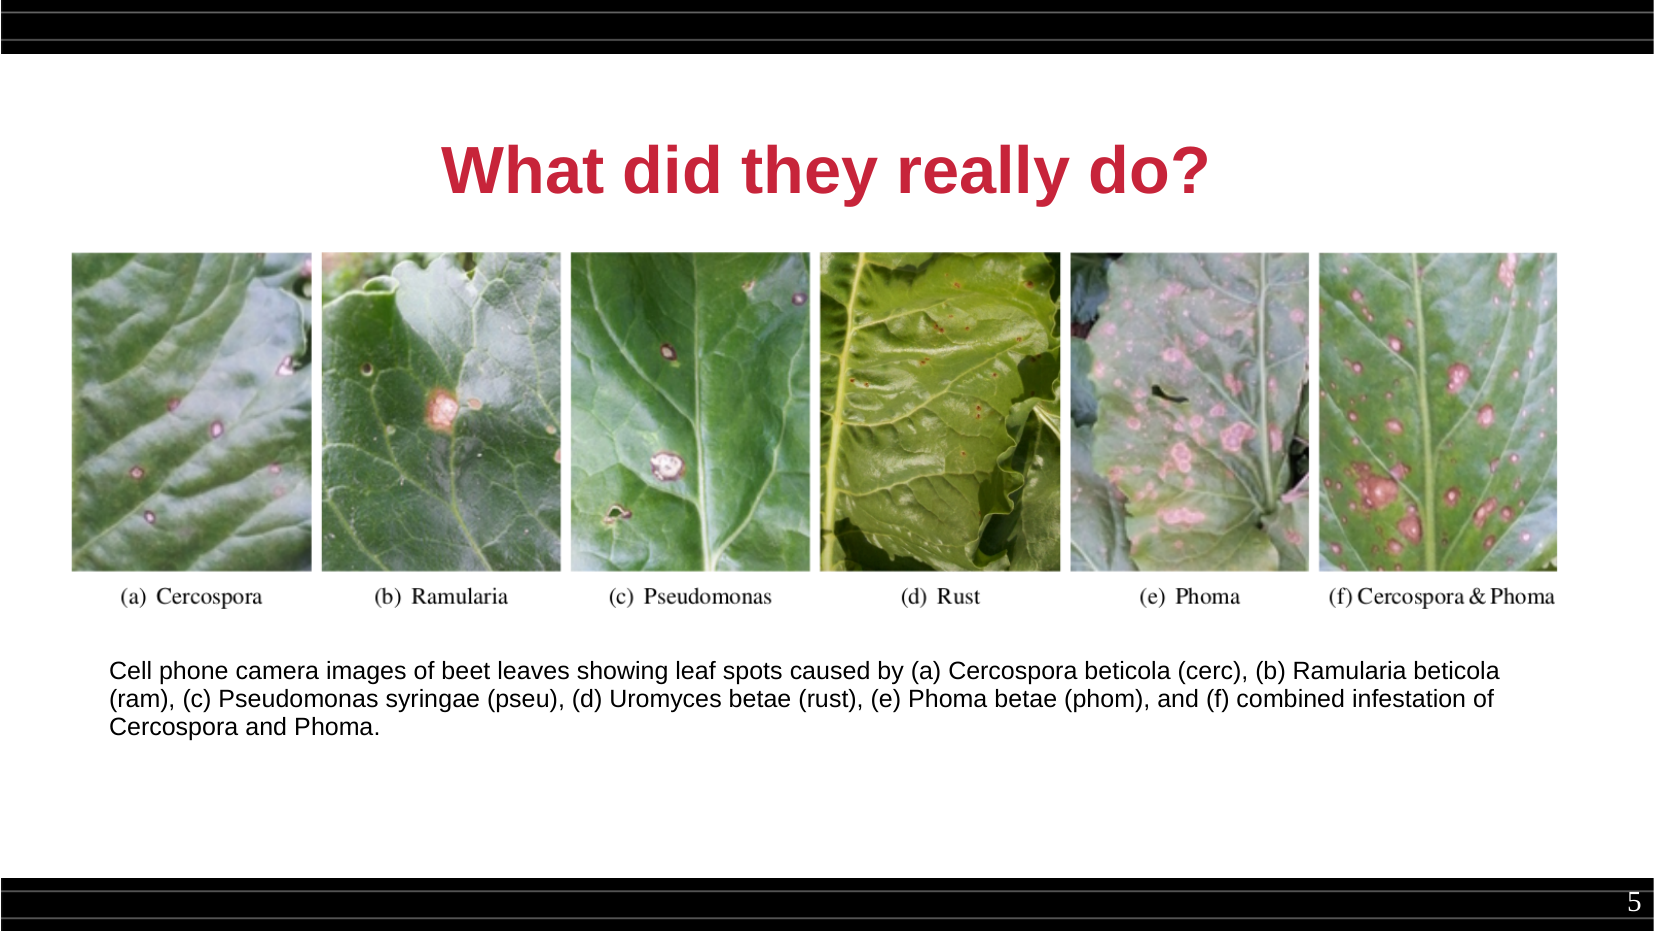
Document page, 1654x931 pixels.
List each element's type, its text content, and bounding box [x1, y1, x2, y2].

picture [70, 247, 1559, 614]
picture [1, 878, 1654, 931]
picture [1, 0, 1654, 54]
text_box Cell phone camera images of beet leaves showing leaf spots caused by (a) Cercospora beticola (cerc), (b) Ramularia beticola (ram), (c) Pseudomonas syringae (pseu), (d) Uromyces betae (rust), (e) Phoma betae (phom), and (f) combined infestation of Cercospora and Phoma. [94, 649, 1560, 792]
title What did they really do? [82, 92, 1571, 249]
